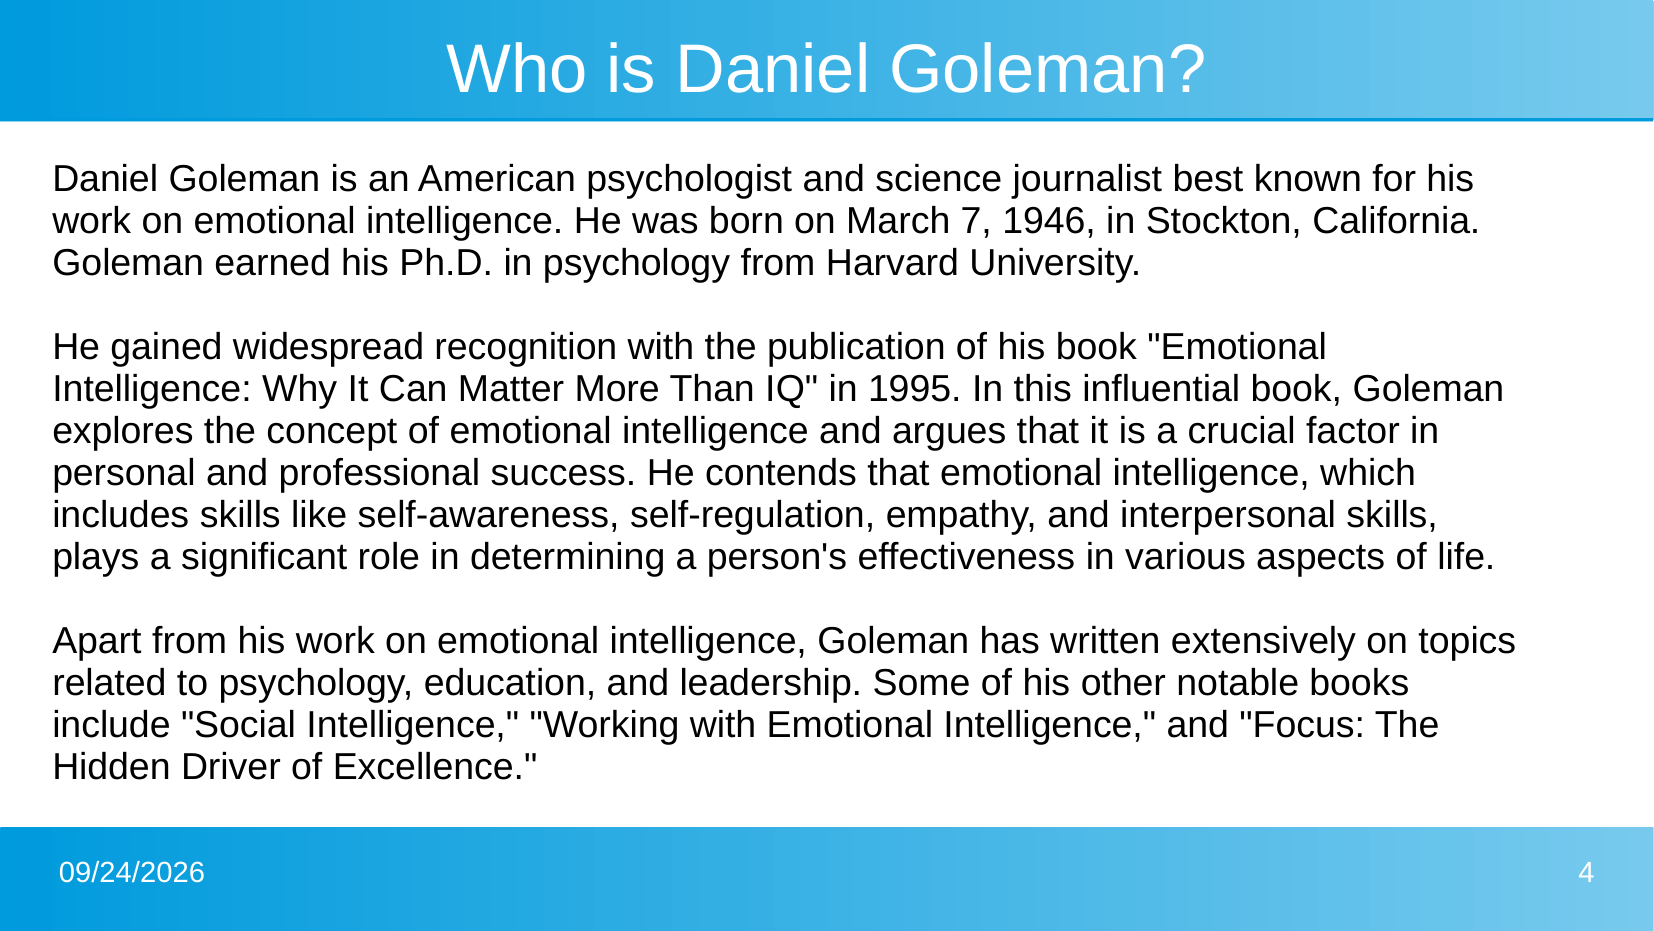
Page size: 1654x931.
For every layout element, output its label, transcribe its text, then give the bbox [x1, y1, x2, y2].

text_box Daniel Goleman is an American psychologist and science journalist best known for his work on emotional intelligence. He was born on March 7, 1946, in Stockton, California. Goleman earned his Ph.D. in psychology from Harvard University. He gained widespread recognition with the publication of his book "Emotional Intelligence: Why It Can Matter More Than IQ" in 1995. In this influential book, Goleman explores the concept of emotional intelligence and argues that it is a crucial factor in personal and professional success. He contends that emotional intelligence, which includes skills like self-awareness, self-regulation, empathy, and interpersonal skills, plays a significant role in determining a person's effectiveness in various aspects of life. Apart from his work on emotional intelligence, Goleman has written extensively on topics related to psychology, education, and leadership. Some of his other notable books include "Social Intelligence," "Working with Emotional Intelligence," and "Focus: The Hidden Driver of Excellence." [37, 150, 1538, 879]
title Who is Daniel Goleman? [59, 29, 1595, 108]
